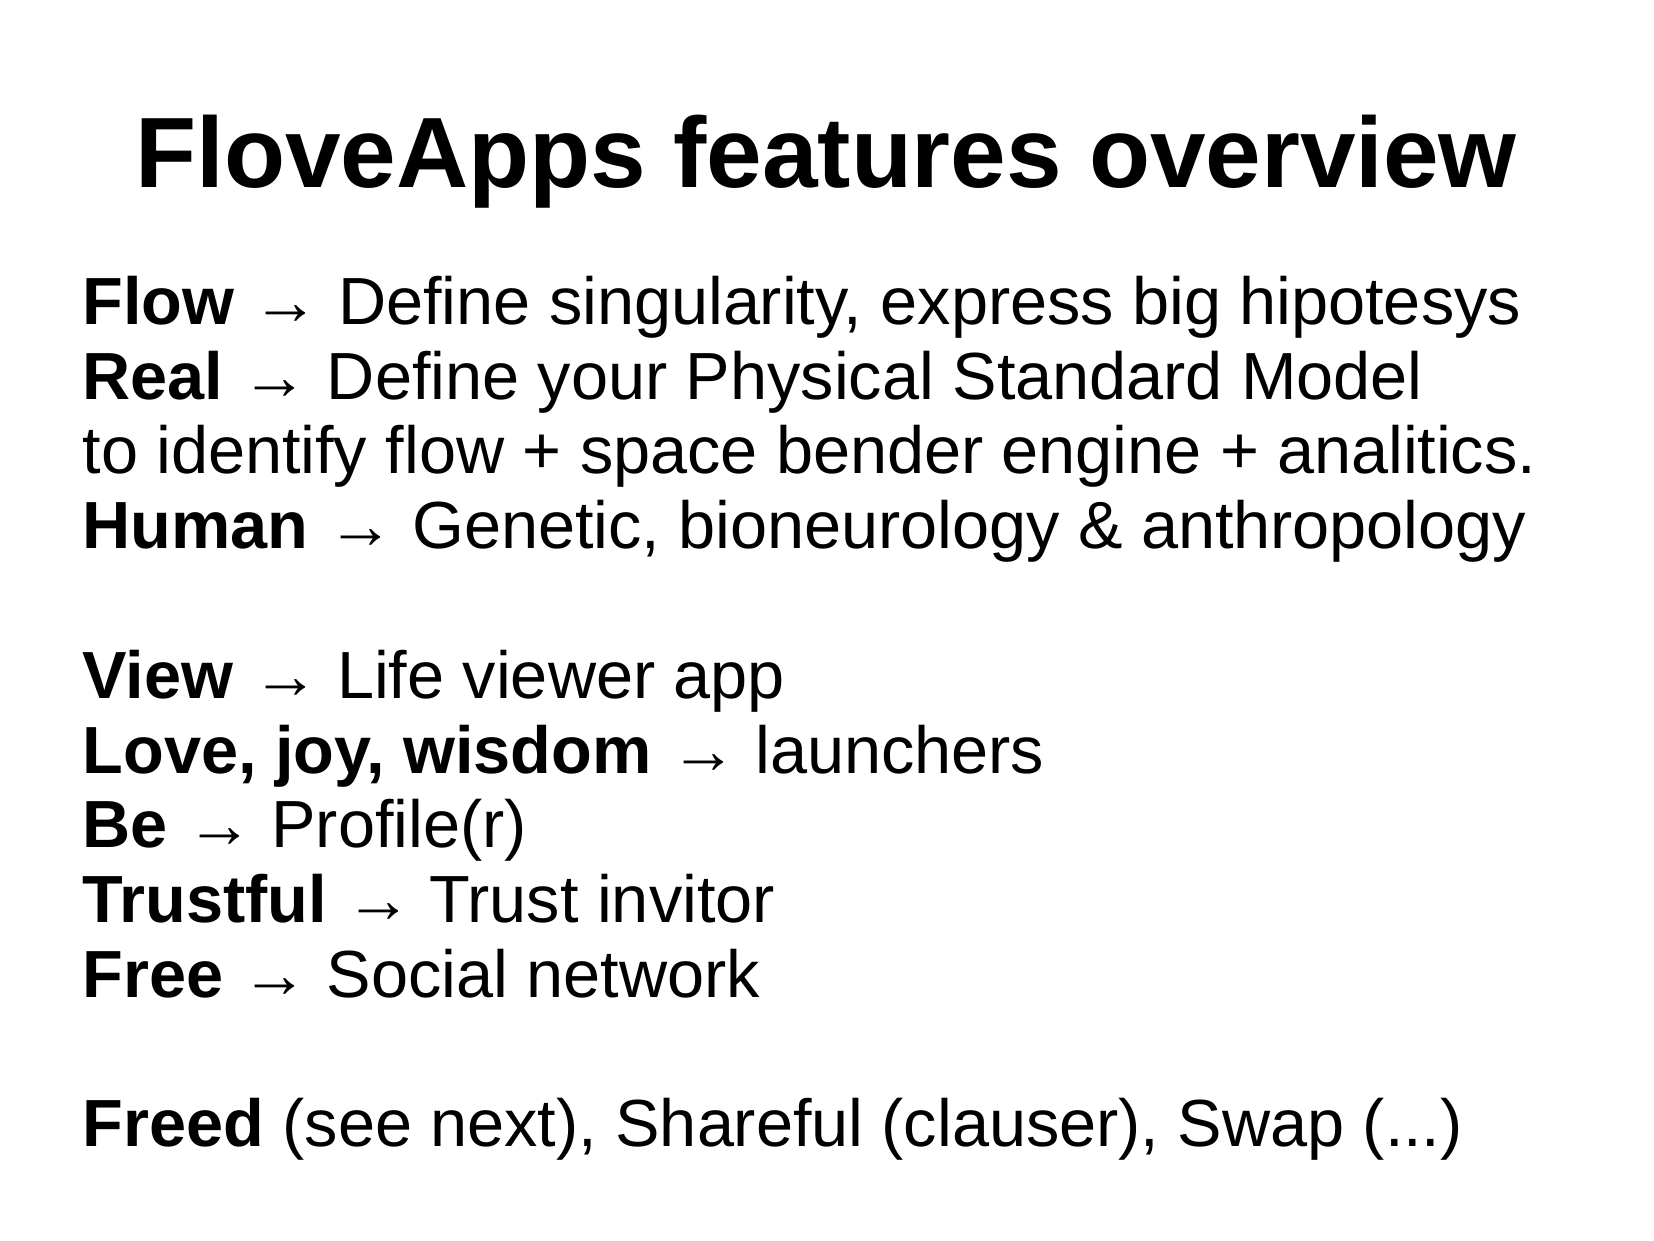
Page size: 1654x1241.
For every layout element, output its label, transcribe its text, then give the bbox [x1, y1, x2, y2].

subtitle Flow → Define singularity, express big hipotesys Real → Define your Physical Standard Model to identify flow + space bender engine + analitics. Human → Genetic, bioneurology & anthropology View → Life viewer app Love, joy, wisdom → launchers Be → Profile(r) Trustful → Trust invitor Free → Social network Freed (see next), Shareful (clauser), Swap (...) [82, 138, 1571, 1162]
title FloveApps features overview [82, 49, 1571, 138]
